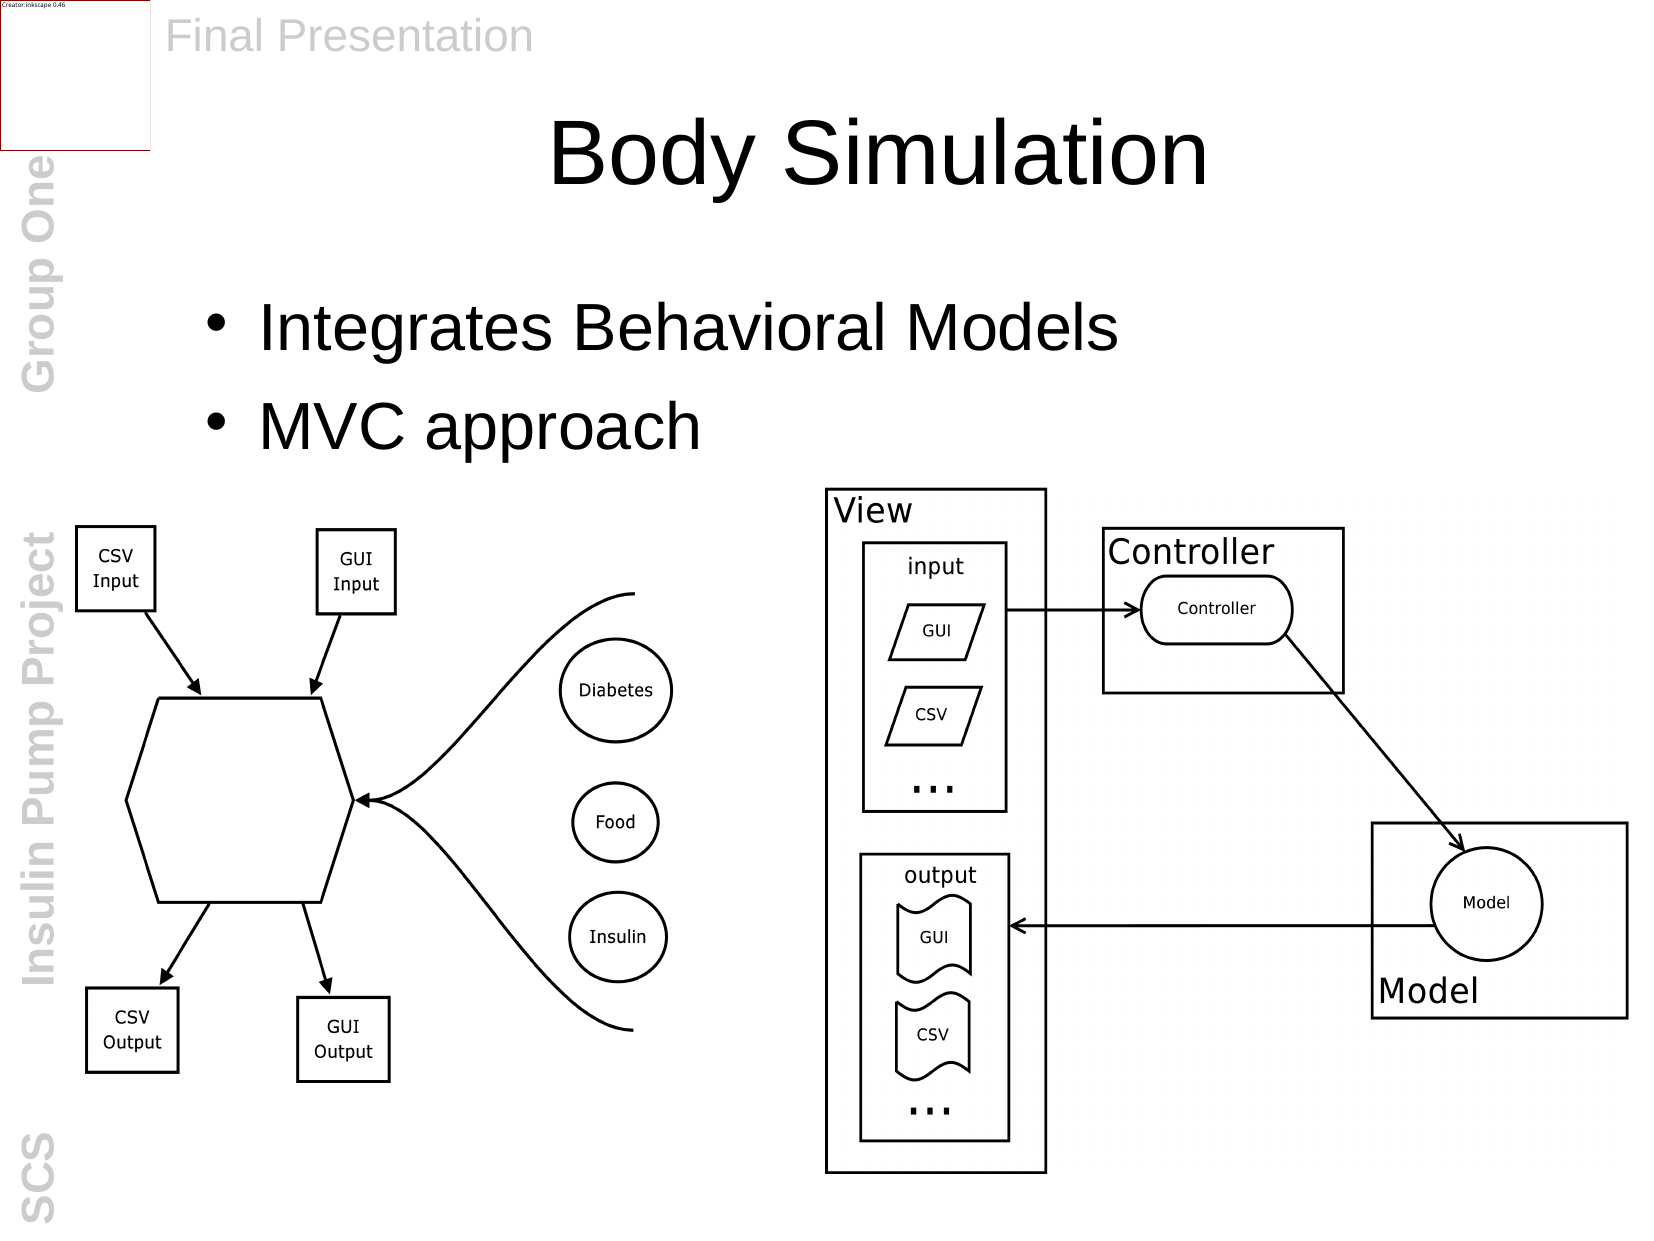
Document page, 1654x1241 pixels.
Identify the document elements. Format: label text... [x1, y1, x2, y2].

picture [825, 487, 1630, 1174]
title Body Simulation [187, 56, 1571, 249]
list Integrates Behavioral Models MVC approach [187, 290, 1571, 1094]
picture [75, 525, 676, 1084]
